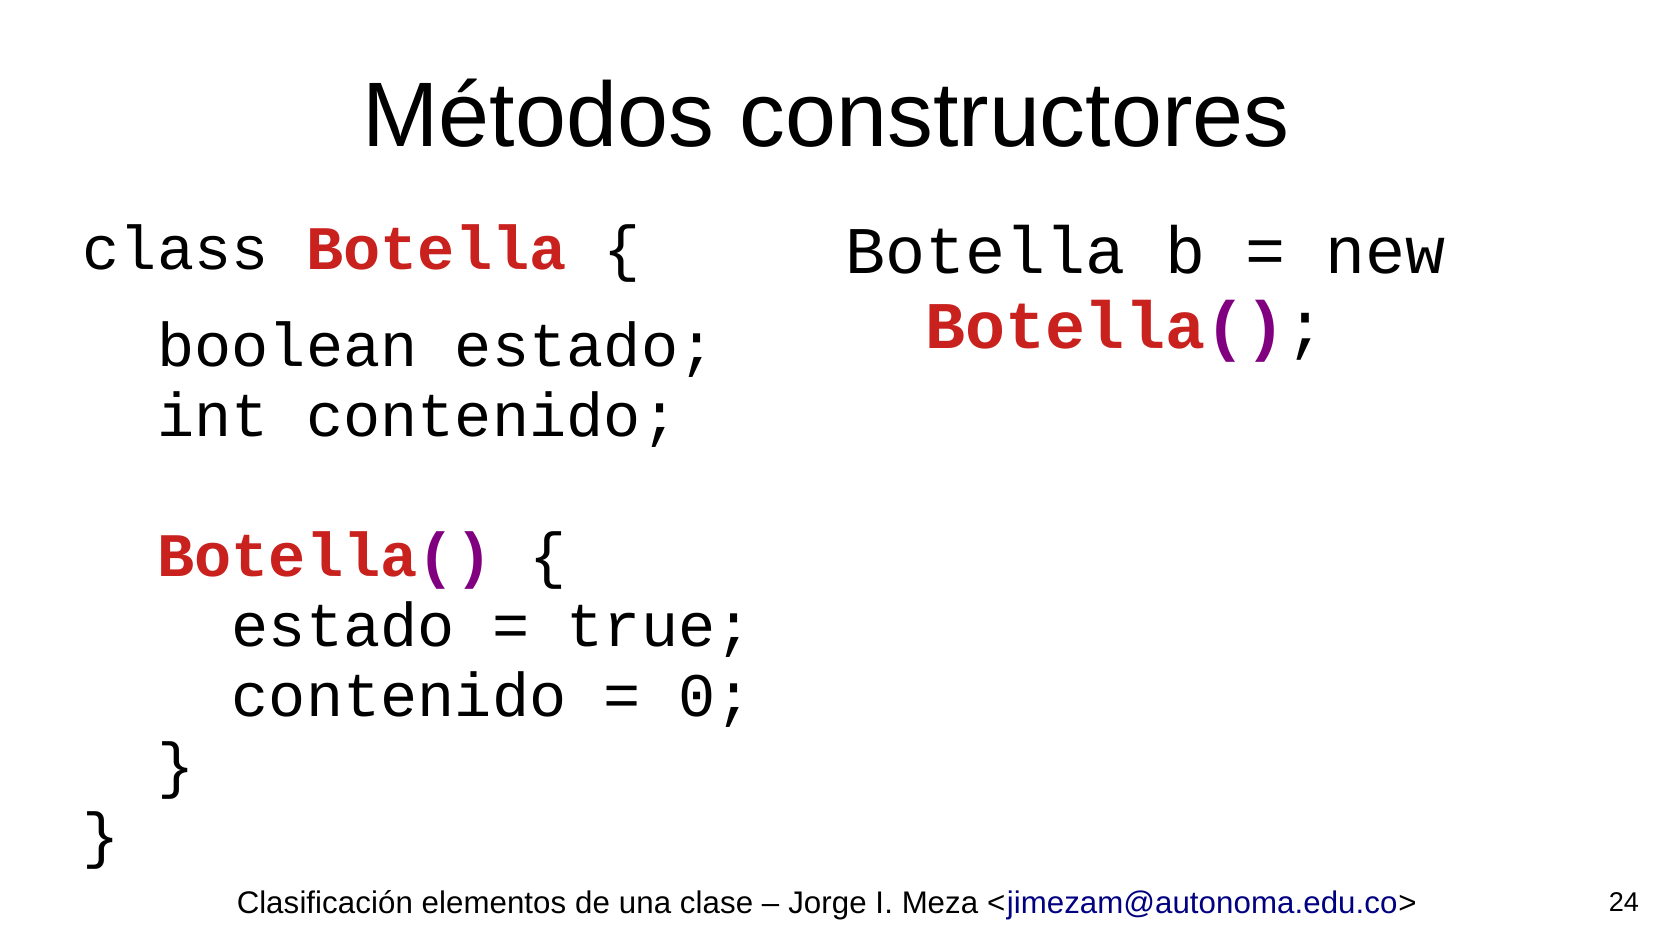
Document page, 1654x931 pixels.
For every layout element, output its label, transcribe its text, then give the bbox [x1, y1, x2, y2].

list Botella b = new Botella(); [845, 217, 1572, 879]
list class Botella { boolean estado; int contenido; Botella() { estado = true; contenido = 0; } } [82, 217, 809, 879]
title Métodos constructores [82, 37, 1571, 193]
